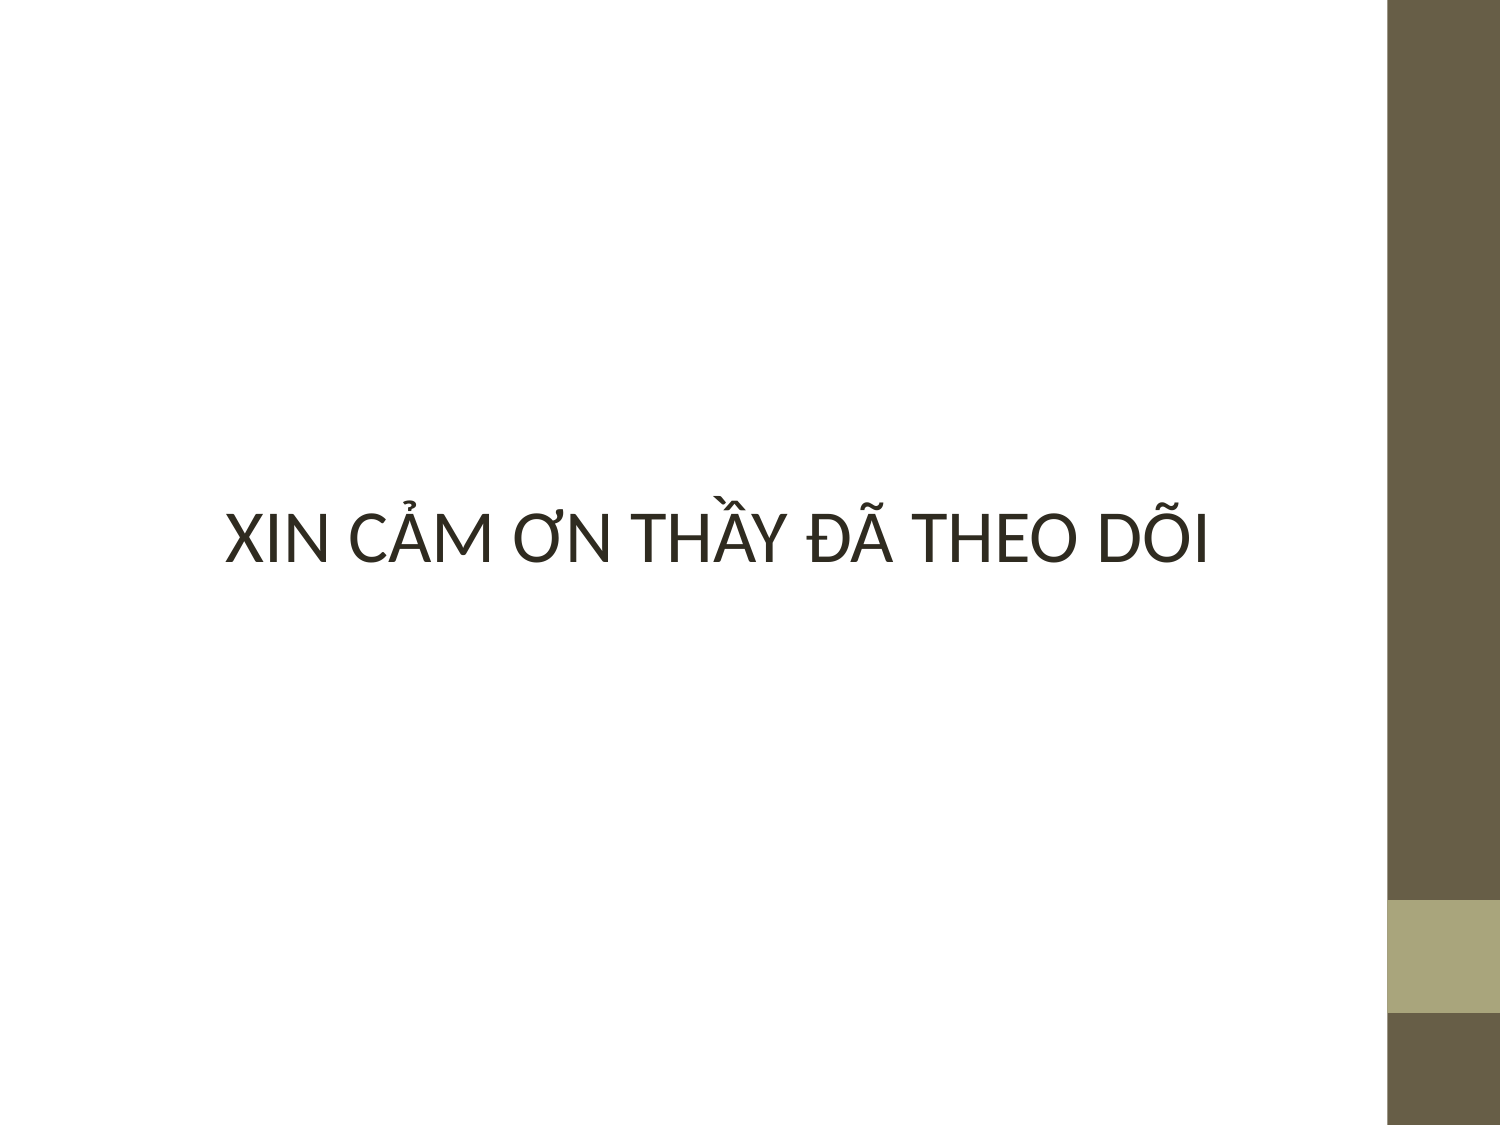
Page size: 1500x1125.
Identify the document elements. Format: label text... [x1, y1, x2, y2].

list XIN CẢM ƠN THẦY ĐÃ THEO DÕI [75, 262, 1326, 1051]
